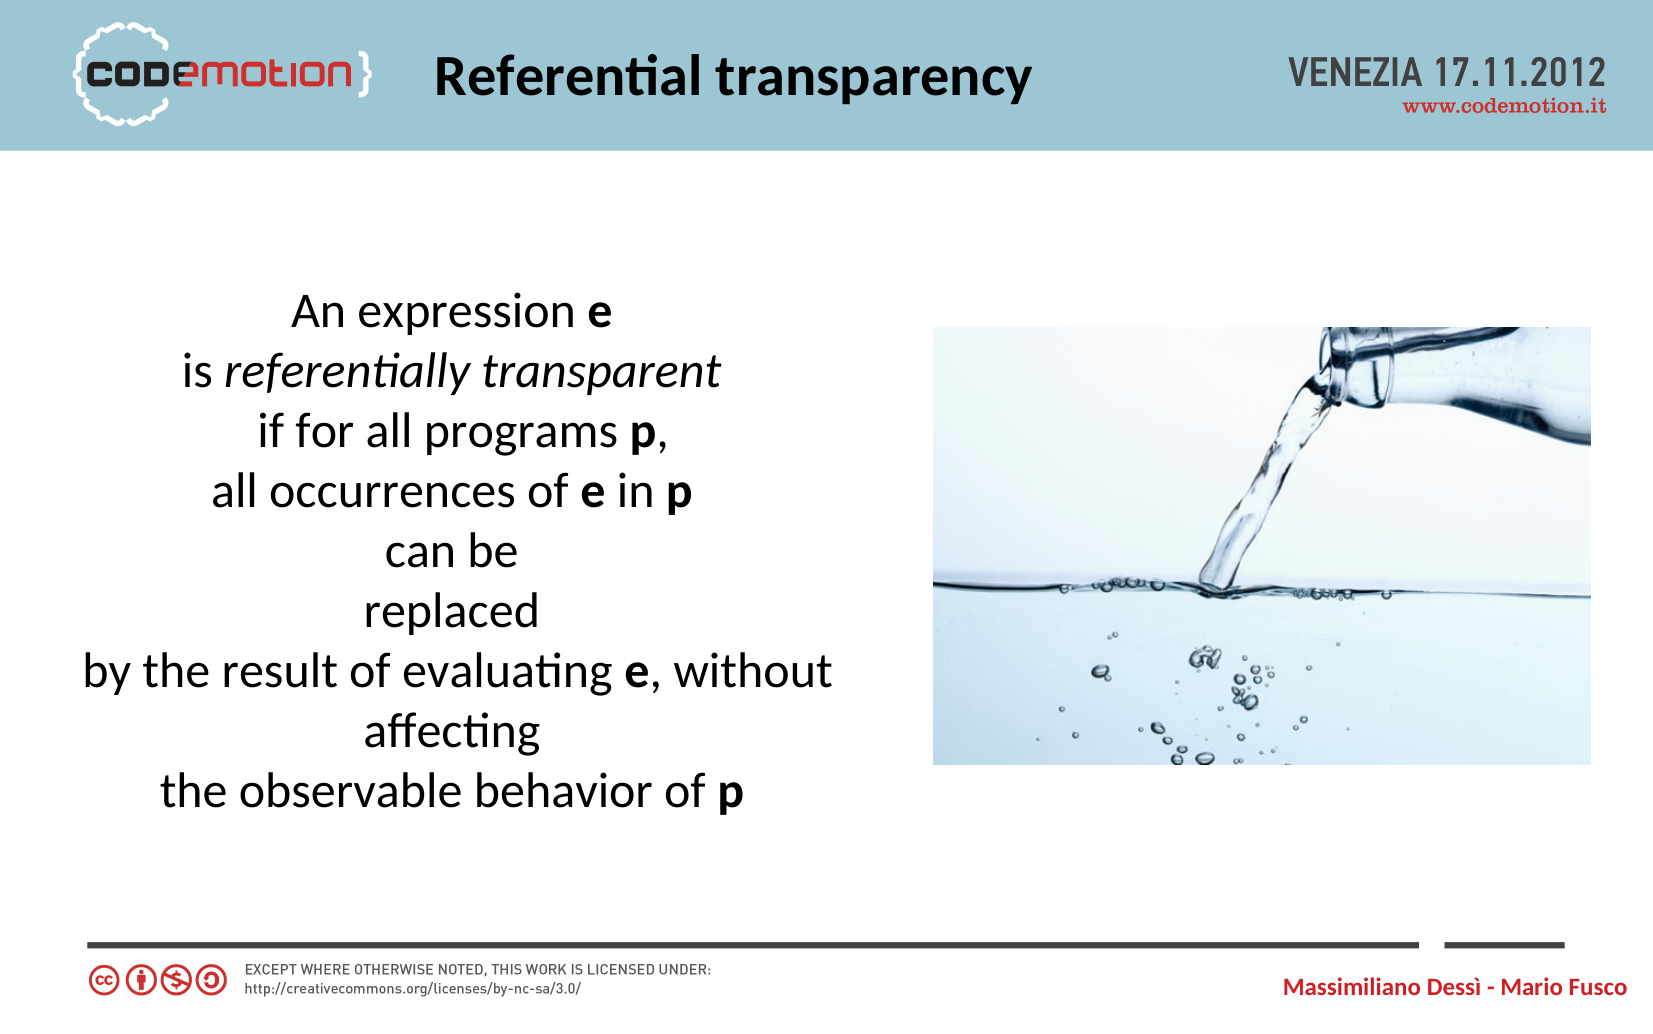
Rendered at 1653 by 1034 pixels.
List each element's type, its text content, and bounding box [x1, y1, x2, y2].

picture [0, 0, 1653, 1034]
text_box Referential transparency [420, 30, 1396, 145]
text_box An expression e is referentially transparent if for all programs p, all occurrences of e in p can be replaced by the result of evaluating e, without affecting the observable behavior of p [0, 270, 931, 825]
